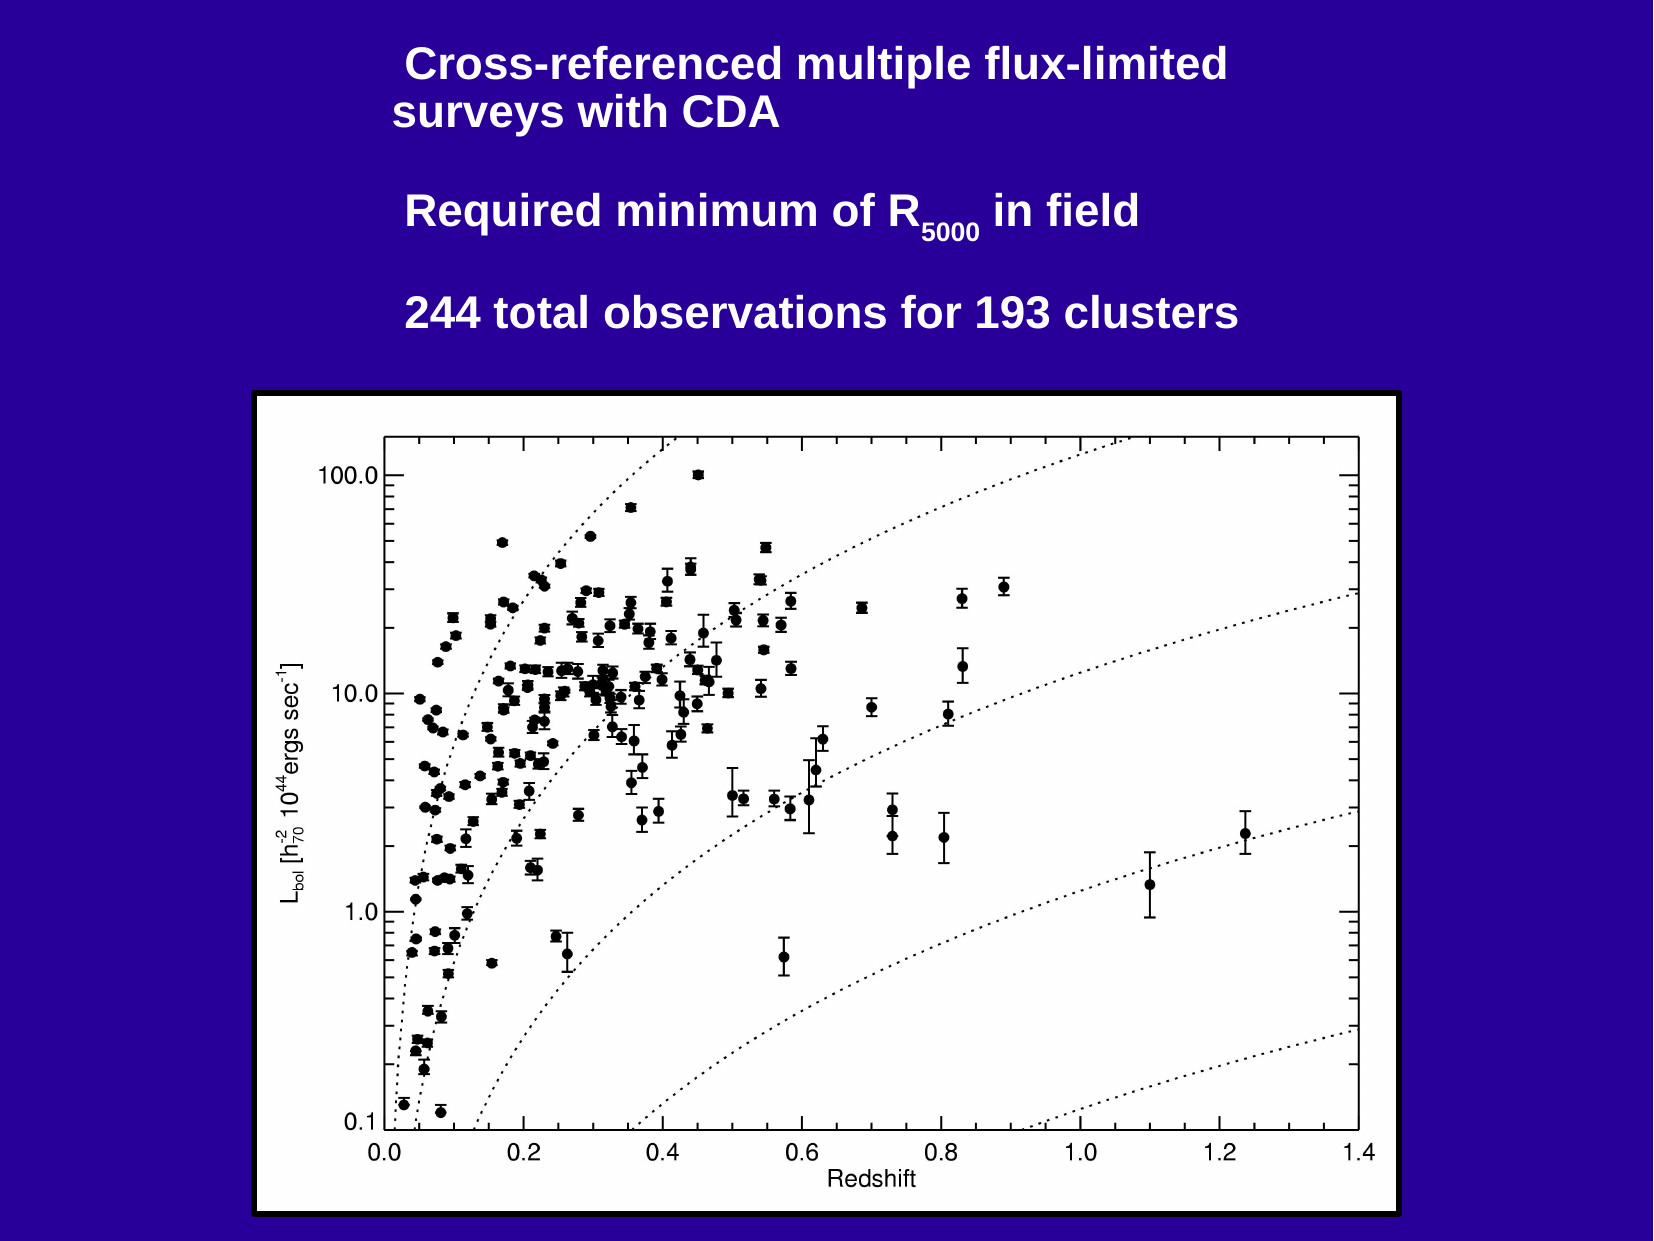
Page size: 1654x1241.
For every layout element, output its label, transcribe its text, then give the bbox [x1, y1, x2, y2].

picture [256, 396, 1397, 1211]
text_box Cross-referenced multiple flux-limited surveys with CDA Required minimum of R5000 in field 244 total observations for 193 clusters [376, 34, 1277, 423]
